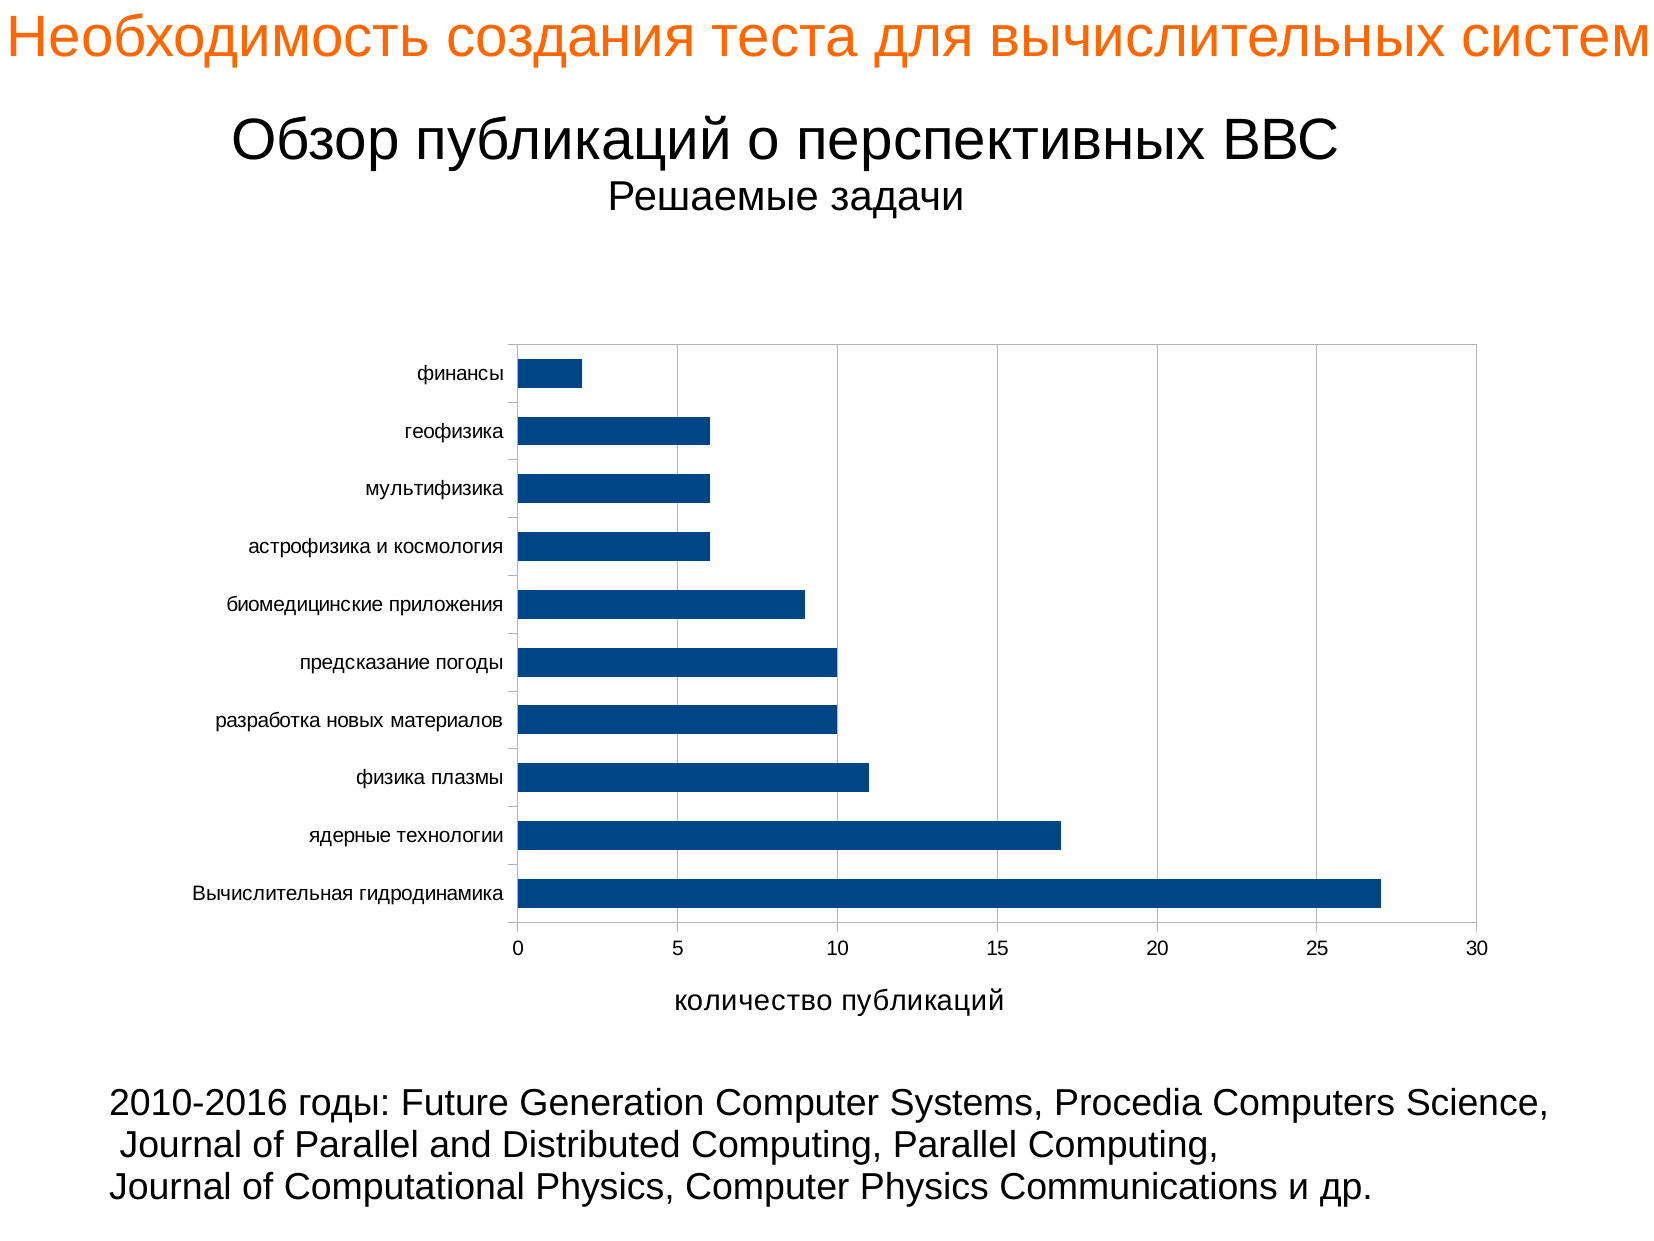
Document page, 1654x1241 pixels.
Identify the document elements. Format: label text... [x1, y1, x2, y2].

text_box 2010-2016 годы: Future Generation Computer Systems, Procedia Computers Science, Journal of Parallel and Distributed Computing, Parallel Computing, Journal of Computational Physics, Computer Physics Communications и др. [94, 1074, 1565, 1216]
chart [165, 330, 1515, 1051]
text_box Необходимость создания теста для вычислительных систем [0, 0, 1654, 140]
title Обзор публикаций о перспективных ВВС Решаемые задачи [41, 90, 1531, 236]
